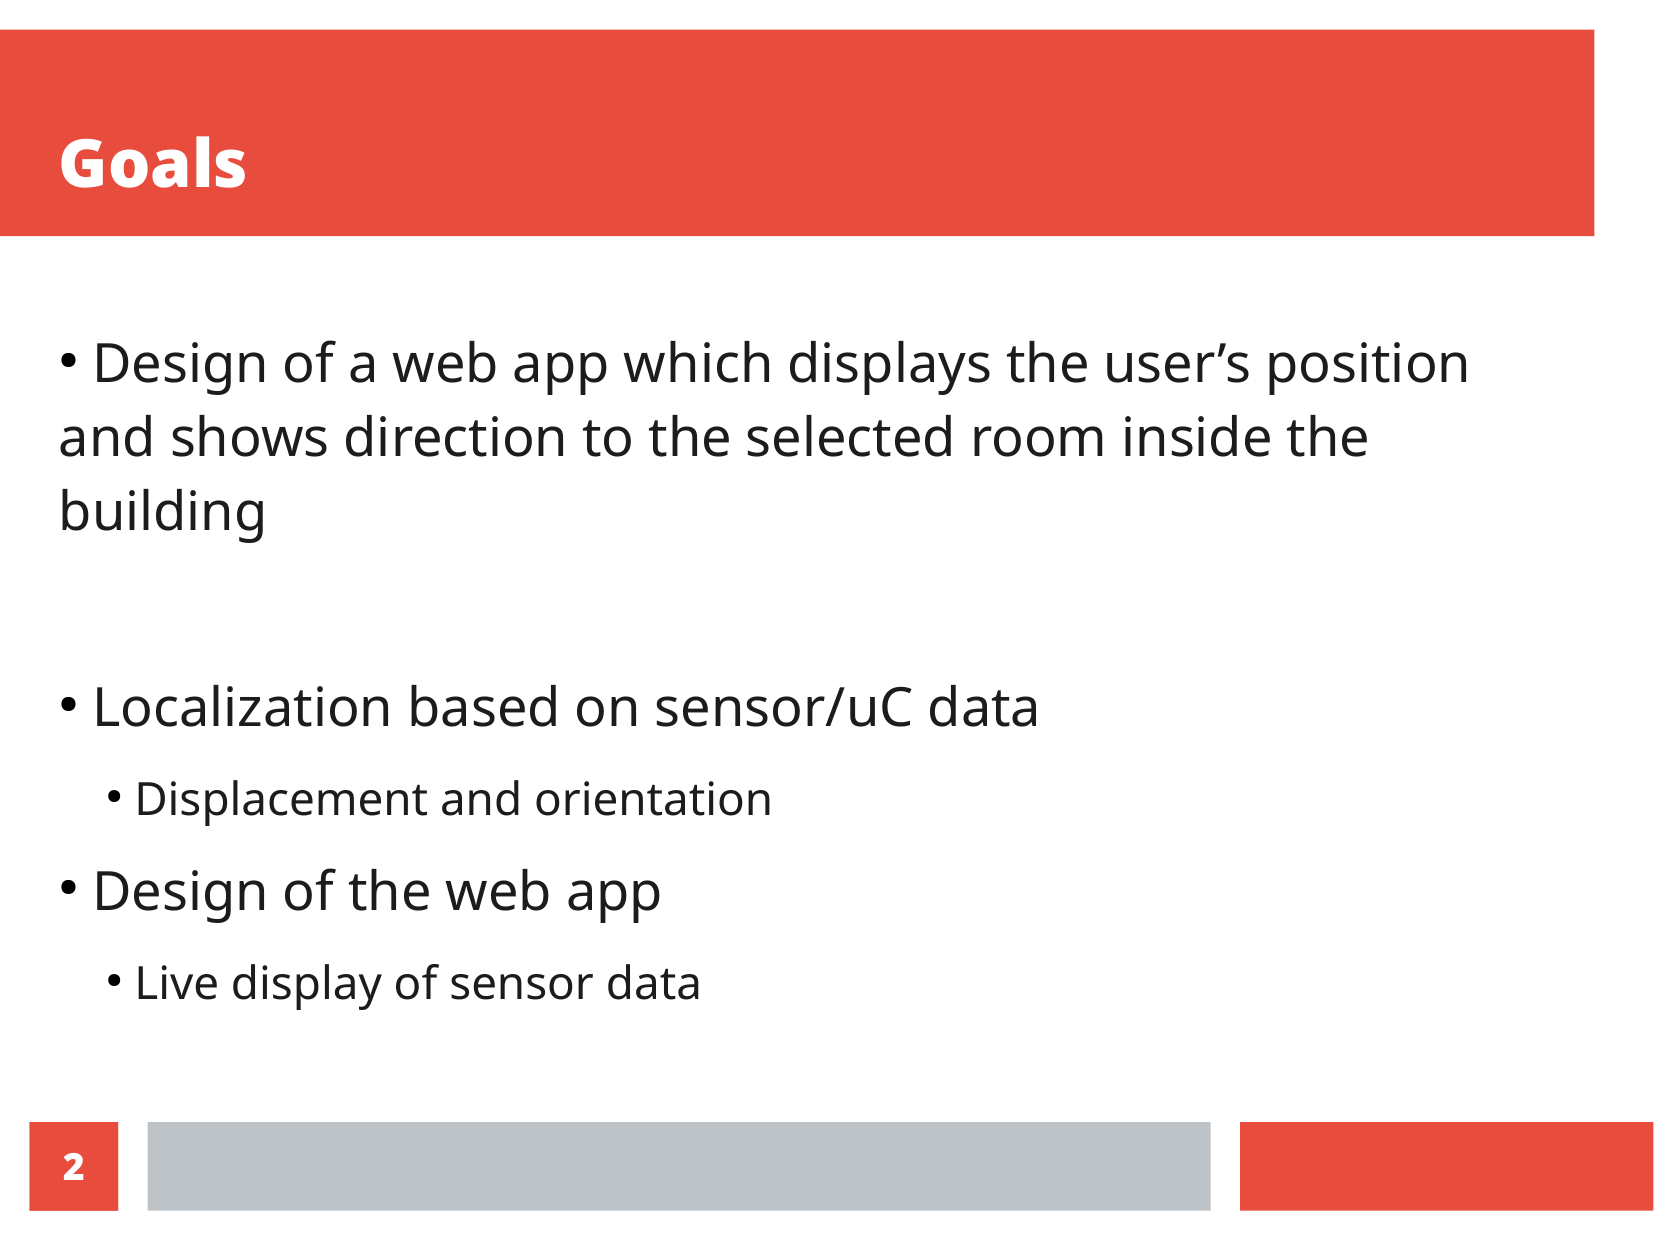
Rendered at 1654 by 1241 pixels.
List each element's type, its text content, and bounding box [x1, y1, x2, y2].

list Design of a web app which displays the user’s position and shows direction to the selected room inside the building Localization based on sensor/uC data Displacement and orientation Design of the web app Live display of sensor data [59, 324, 1565, 1093]
title Goals [59, 59, 1595, 207]
